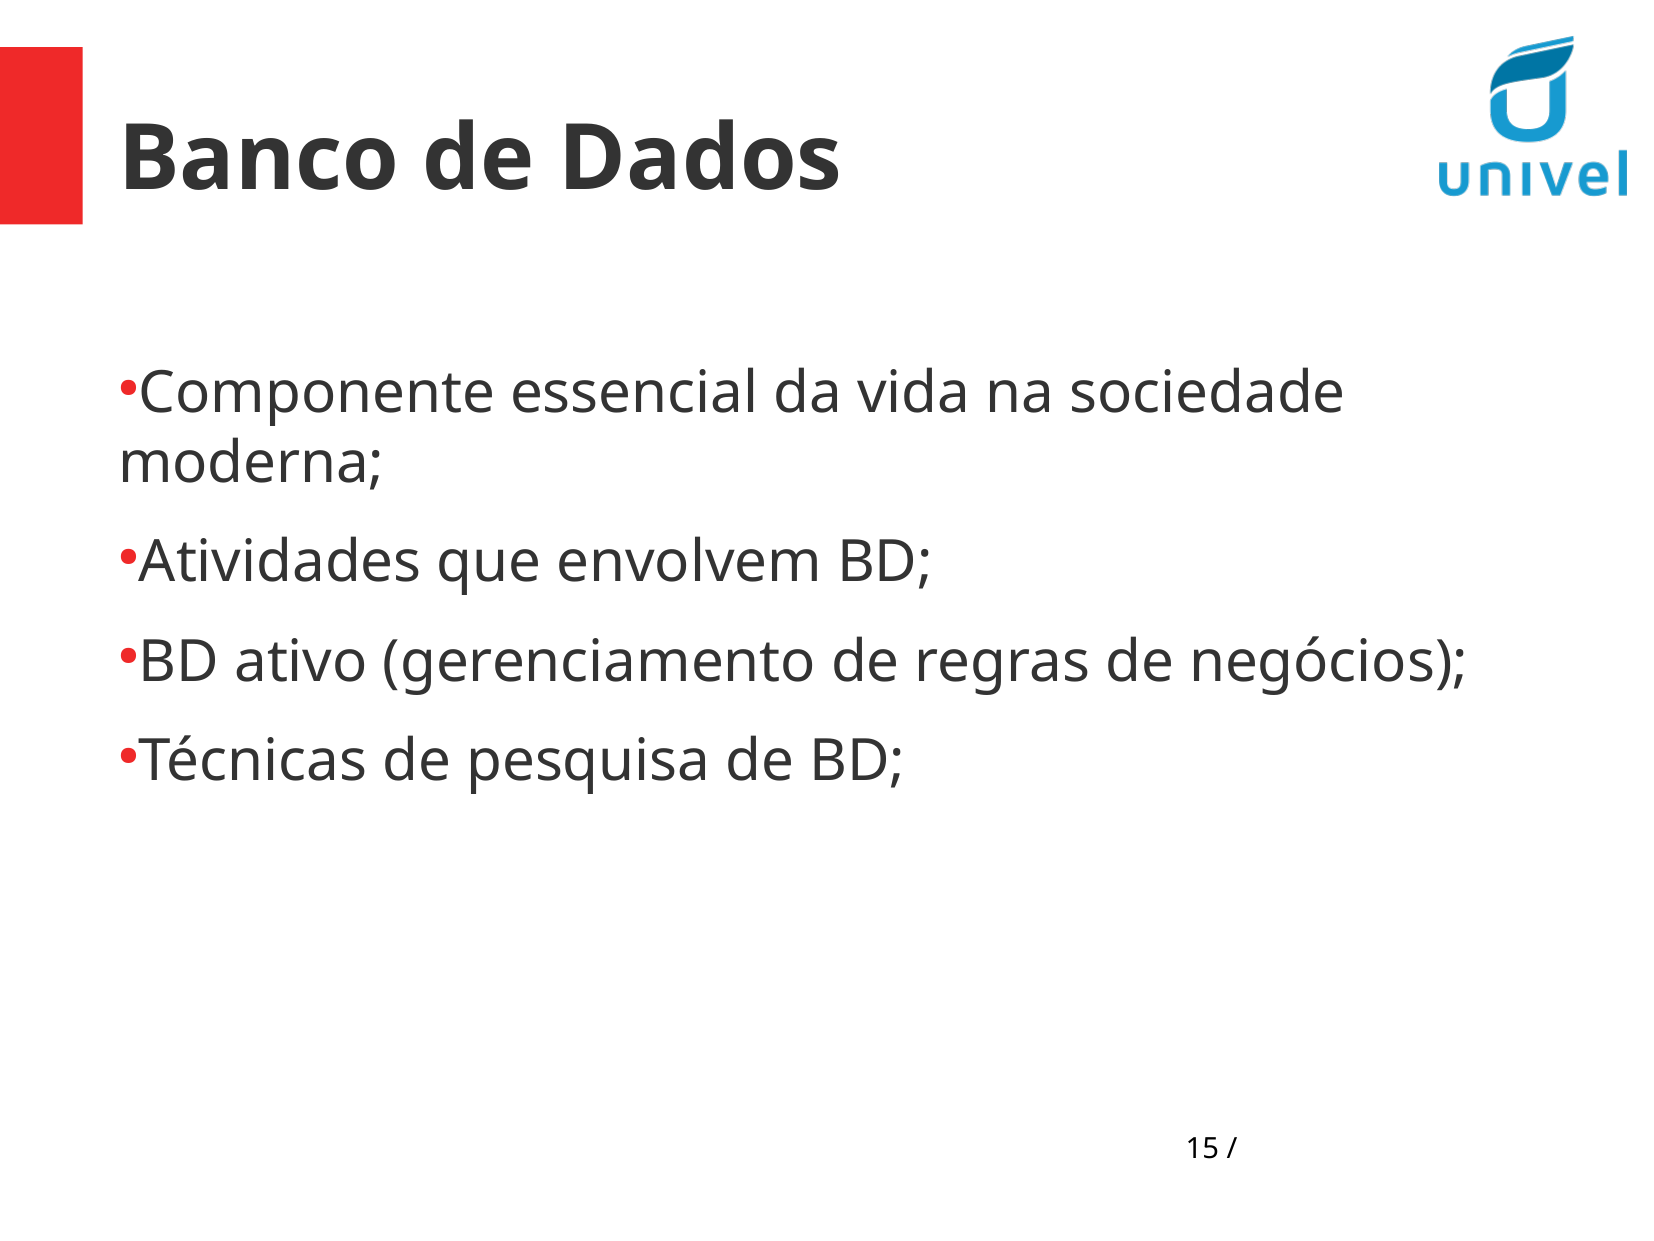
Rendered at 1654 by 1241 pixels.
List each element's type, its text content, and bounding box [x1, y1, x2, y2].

list Componente essencial da vida na sociedade moderna; Atividades que envolvem BD; BD ativo (gerenciamento de regras de negócios); Técnicas de pesquisa de BD; [118, 354, 1536, 1074]
text_box / [1185, 1129, 1571, 1216]
title Banco de Dados [118, 49, 1571, 257]
